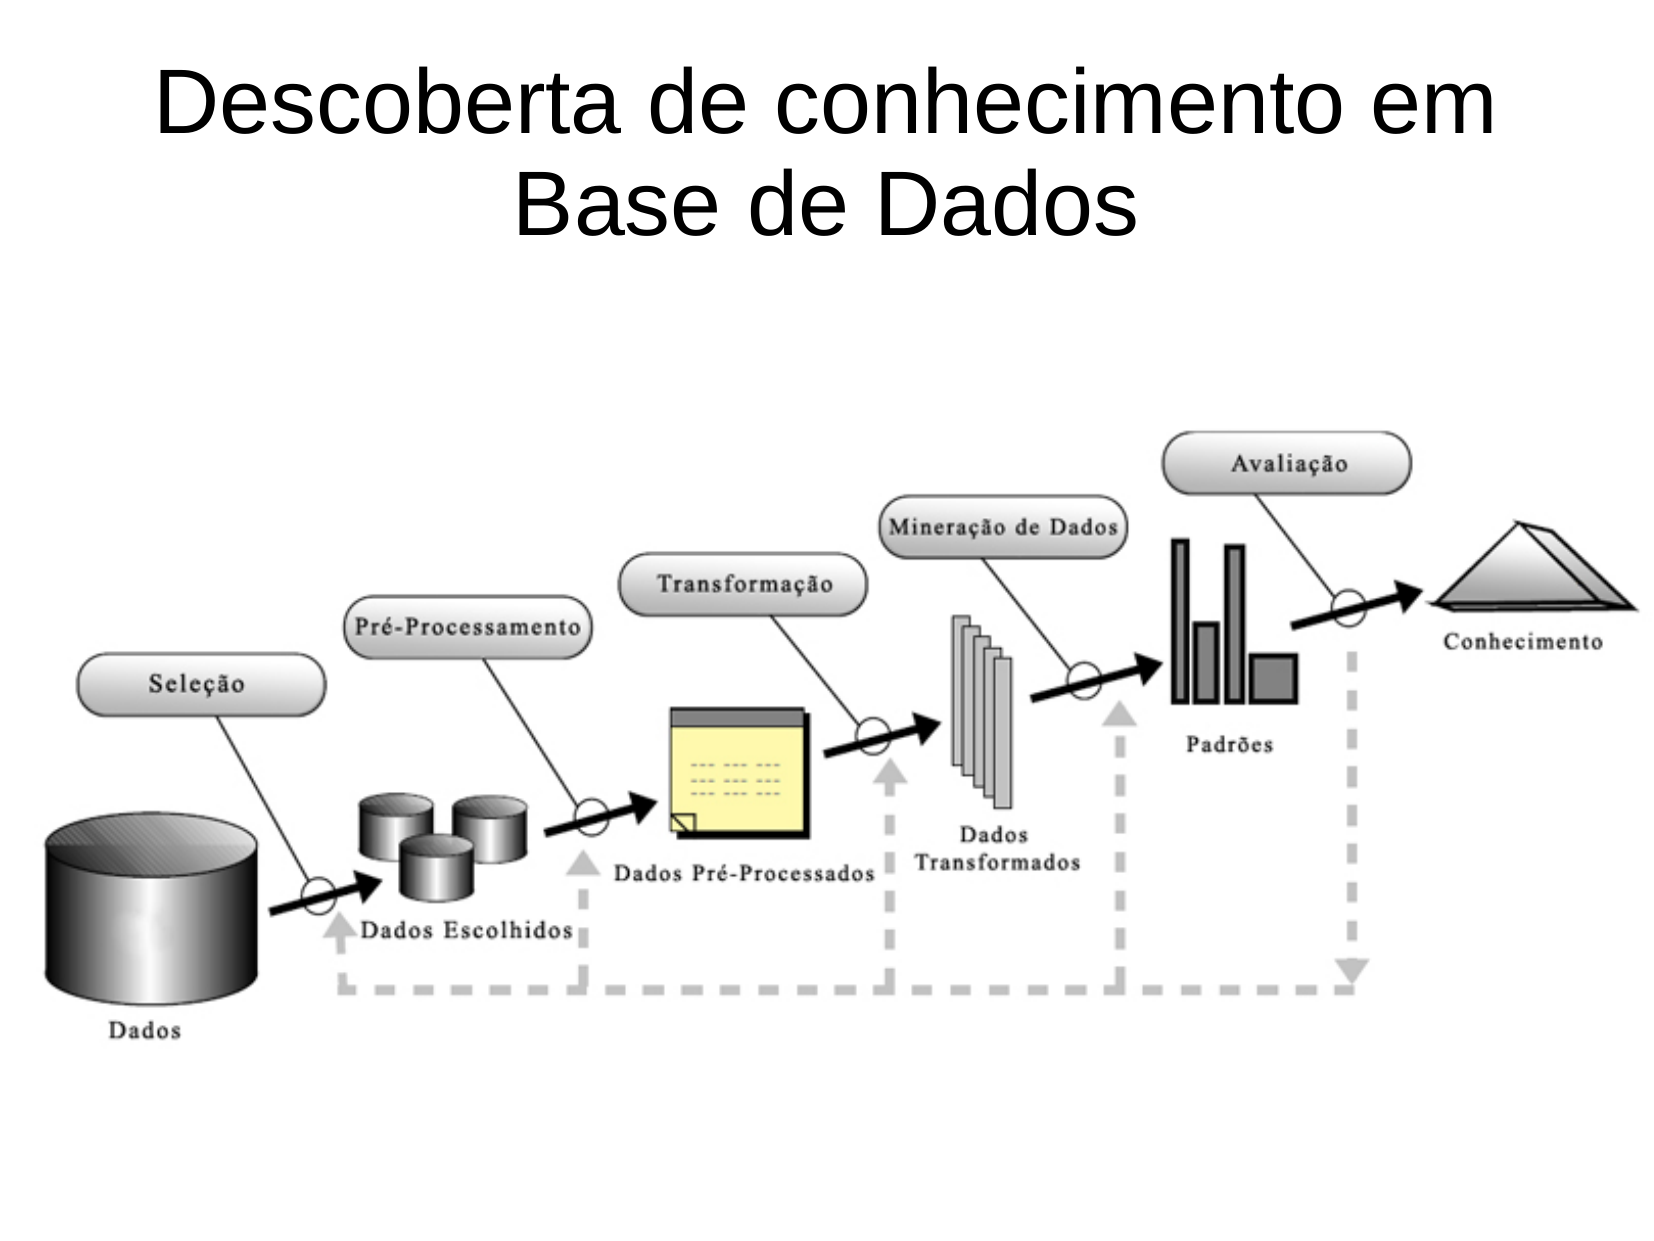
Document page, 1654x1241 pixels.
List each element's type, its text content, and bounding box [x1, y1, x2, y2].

title Descoberta de conhecimento em Base de Dados [82, 49, 1571, 257]
picture [19, 413, 1654, 1063]
